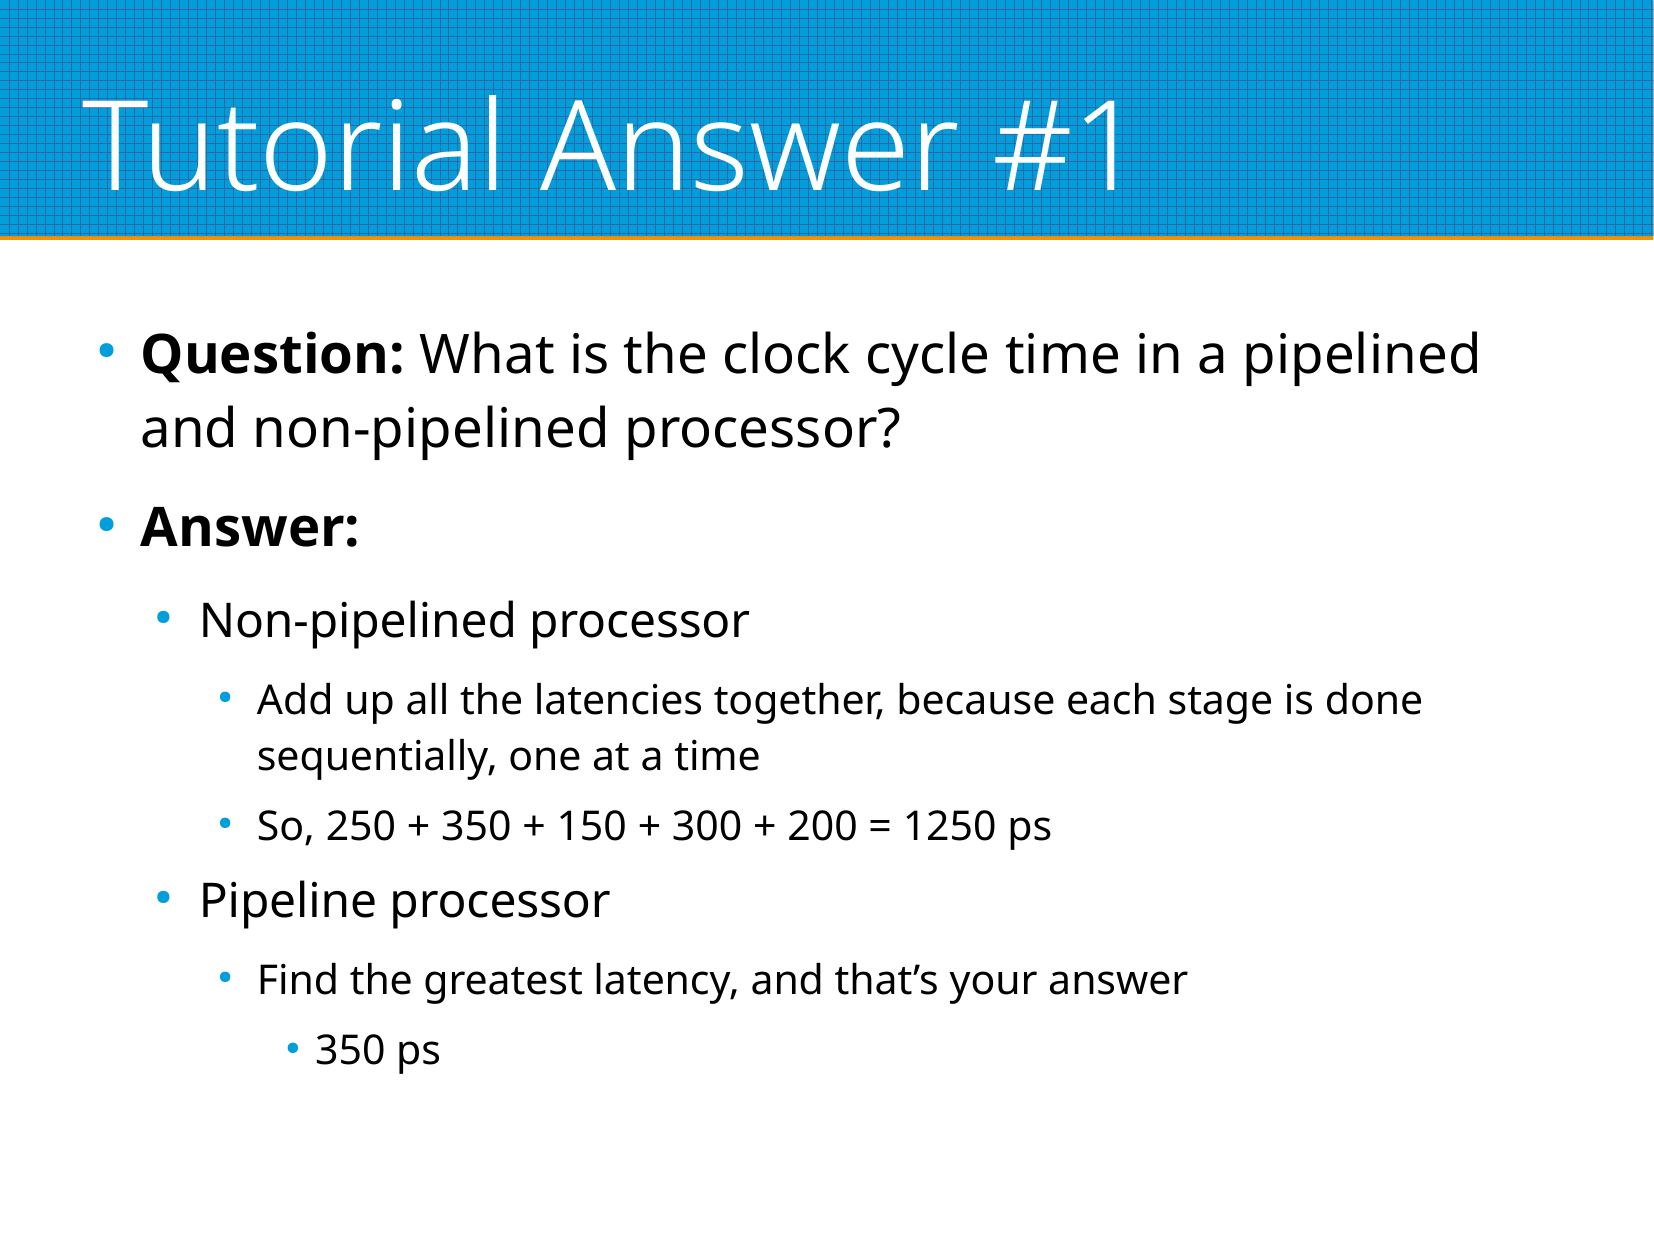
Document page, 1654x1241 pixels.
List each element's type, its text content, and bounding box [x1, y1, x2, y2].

list Question: What is the clock cycle time in a pipelined and non-pipelined processor? Answer: Non-pipelined processor Add up all the latencies together, because each stage is done sequentially, one at a time So, 250 + 350 + 150 + 300 + 200 = 1250 ps Pipeline processor Find the greatest latency, and that’s your answer 350 ps [82, 314, 1563, 1081]
title Tutorial Answer #1 [82, 19, 1571, 227]
